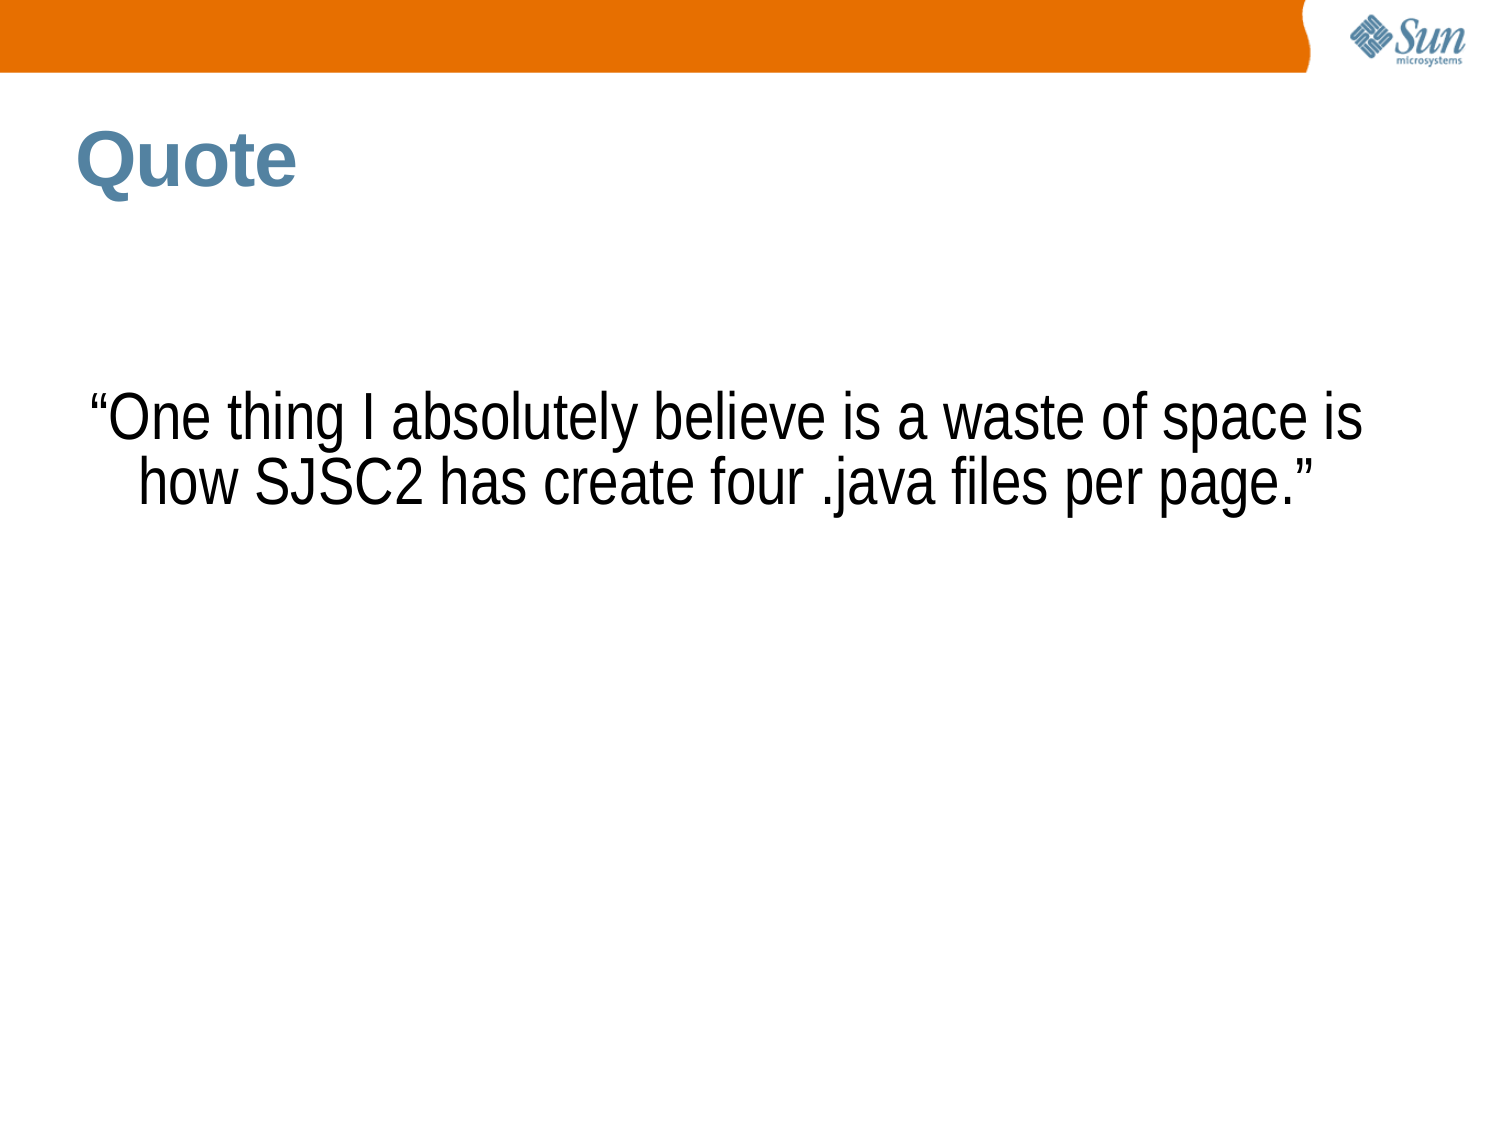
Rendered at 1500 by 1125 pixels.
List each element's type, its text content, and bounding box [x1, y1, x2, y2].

list “One thing I absolutely believe is a waste of space is how SJSC2 has create four .java files per page.” [70, 283, 1426, 976]
title Quote [75, 122, 1437, 227]
picture [0, 0, 1500, 75]
